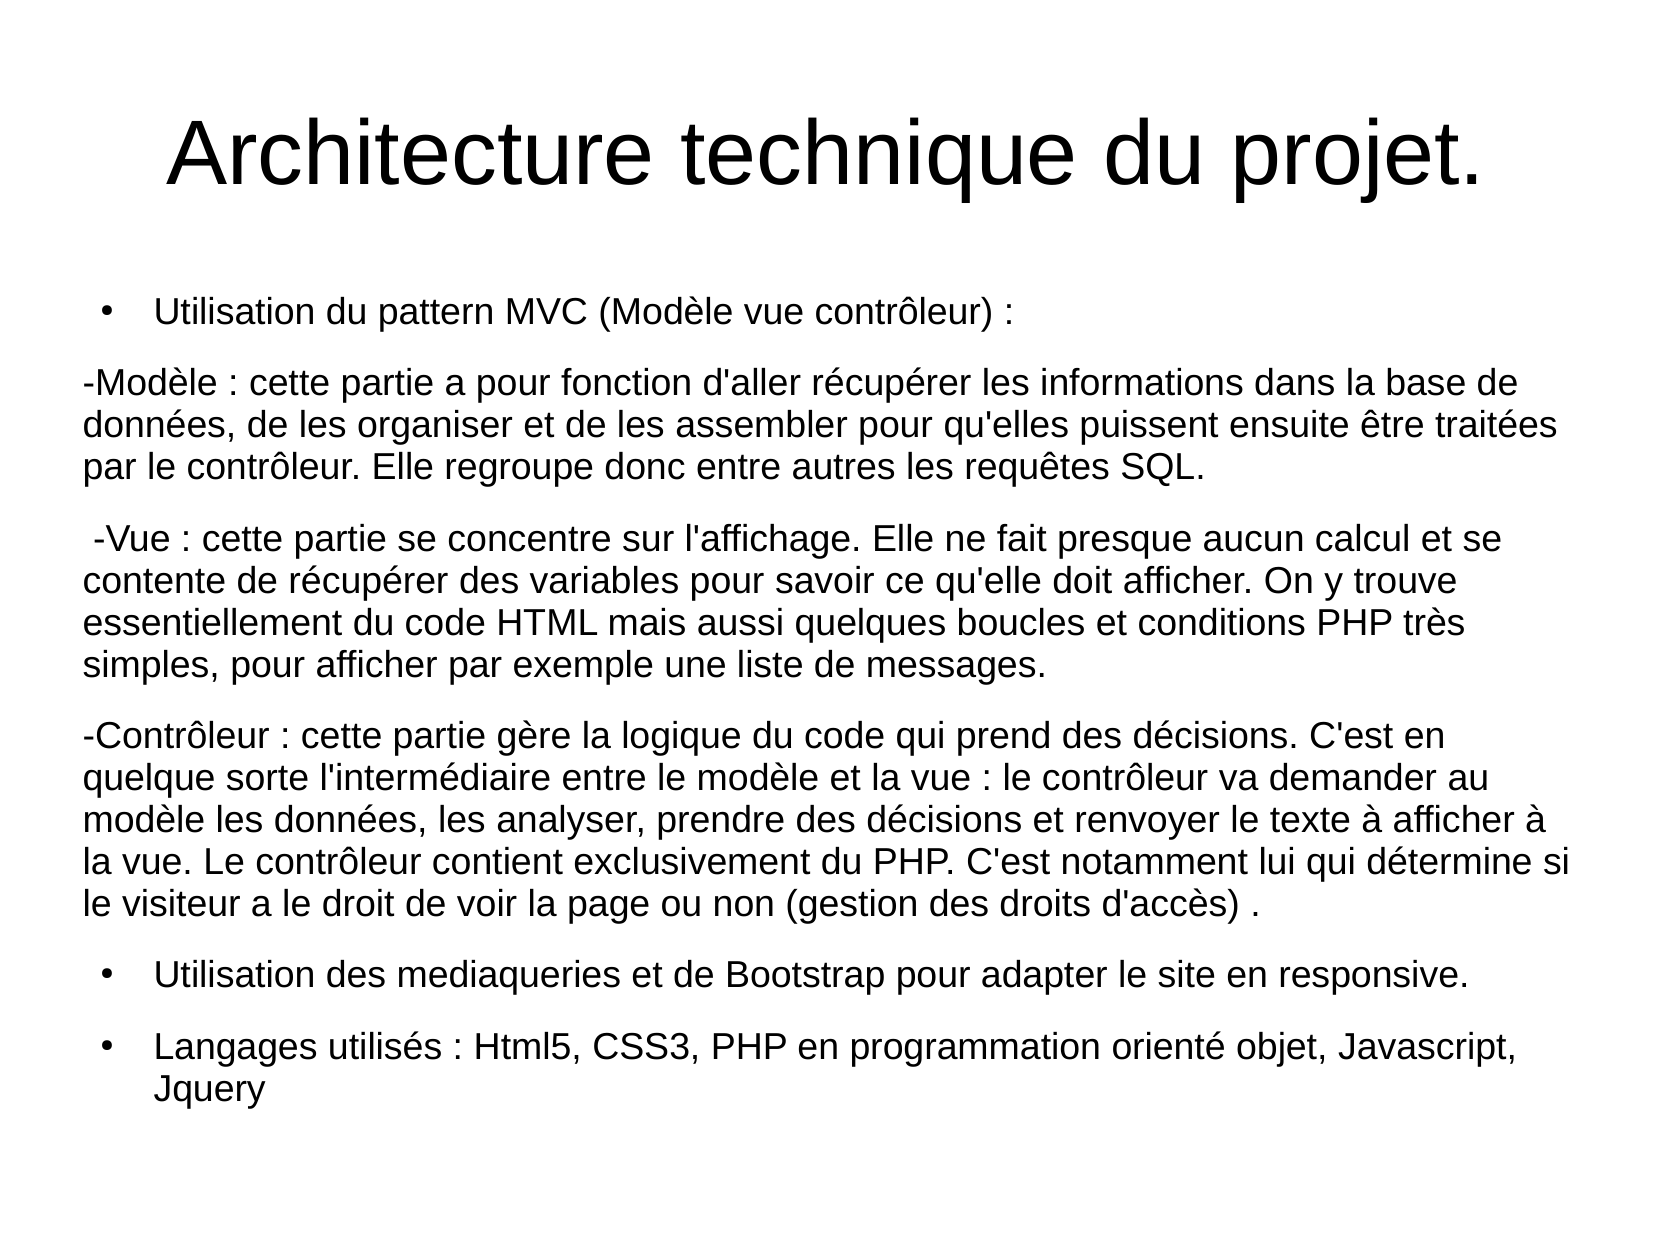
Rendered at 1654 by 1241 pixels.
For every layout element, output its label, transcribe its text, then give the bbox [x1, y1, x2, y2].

list Utilisation du pattern MVC (Modèle vue contrôleur) : -Modèle : cette partie a pour fonction d'aller récupérer les informations dans la base de données, de les organiser et de les assembler pour qu'elles puissent ensuite être traitées par le contrôleur. Elle regroupe donc entre autres les requêtes SQL. -Vue : cette partie se concentre sur l'affichage. Elle ne fait presque aucun calcul et se contente de récupérer des variables pour savoir ce qu'elle doit afficher. On y trouve essentiellement du code HTML mais aussi quelques boucles et conditions PHP très simples, pour afficher par exemple une liste de messages. -Contrôleur : cette partie gère la logique du code qui prend des décisions. C'est en quelque sorte l'intermédiaire entre le modèle et la vue : le contrôleur va demander au modèle les données, les analyser, prendre des décisions et renvoyer le texte à afficher à la vue. Le contrôleur contient exclusivement du PHP. C'est notamment lui qui détermine si le visiteur a le droit de voir la page ou non (gestion des droits d'accès) . Utilisation des mediaqueries et de Bootstrap pour adapter le site en responsive. Langages utilisés : Html5, CSS3, PHP en programmation orienté objet, Javascript, Jquery [82, 290, 1571, 1111]
title Architecture technique du projet. [82, 49, 1571, 257]
